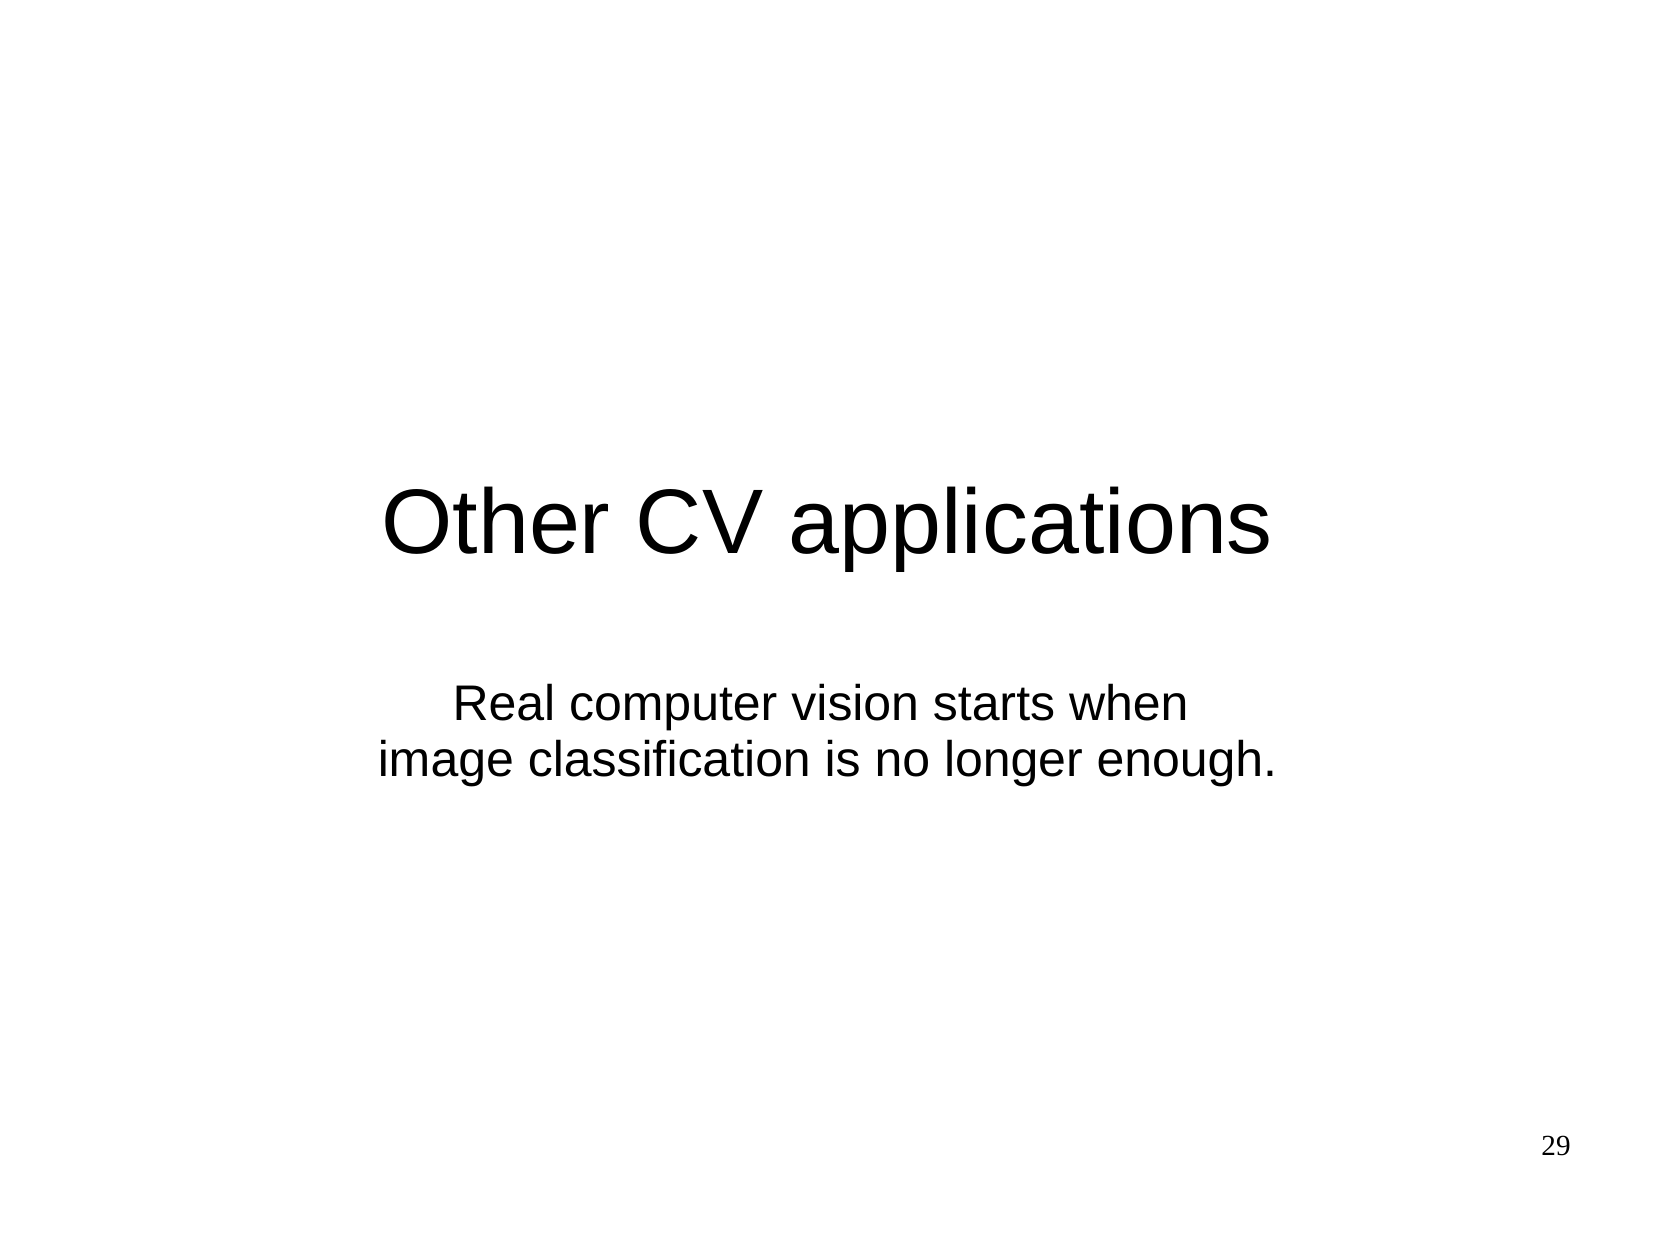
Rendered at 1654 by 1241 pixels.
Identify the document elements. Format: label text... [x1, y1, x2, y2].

title Other CV applications Real computer vision starts when image classification is no longer enough. [83, 469, 1572, 788]
